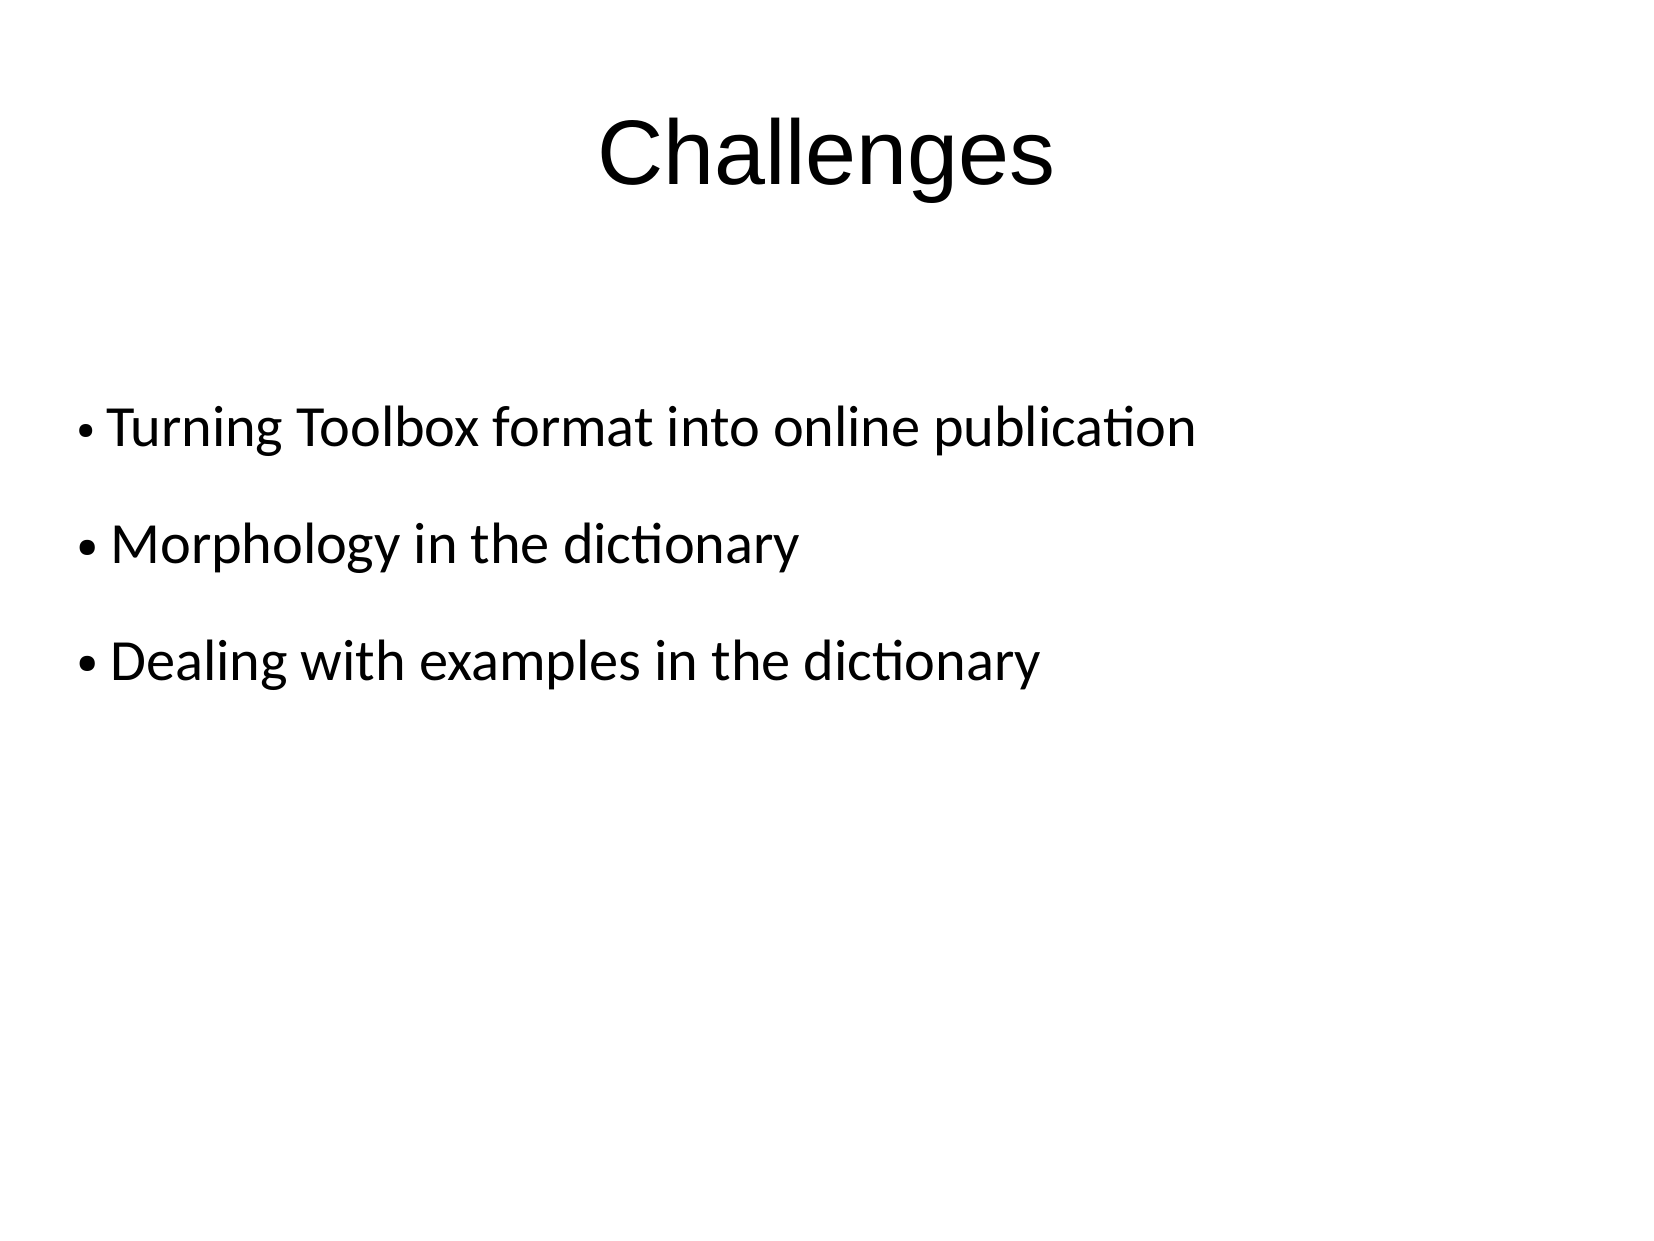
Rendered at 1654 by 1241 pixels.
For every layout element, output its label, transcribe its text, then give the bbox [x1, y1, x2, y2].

title Challenges [82, 49, 1571, 257]
subtitle Turning Toolbox format into online publication Morphology in the dictionary Dealing with examples in the dictionary [76, 324, 1565, 773]
